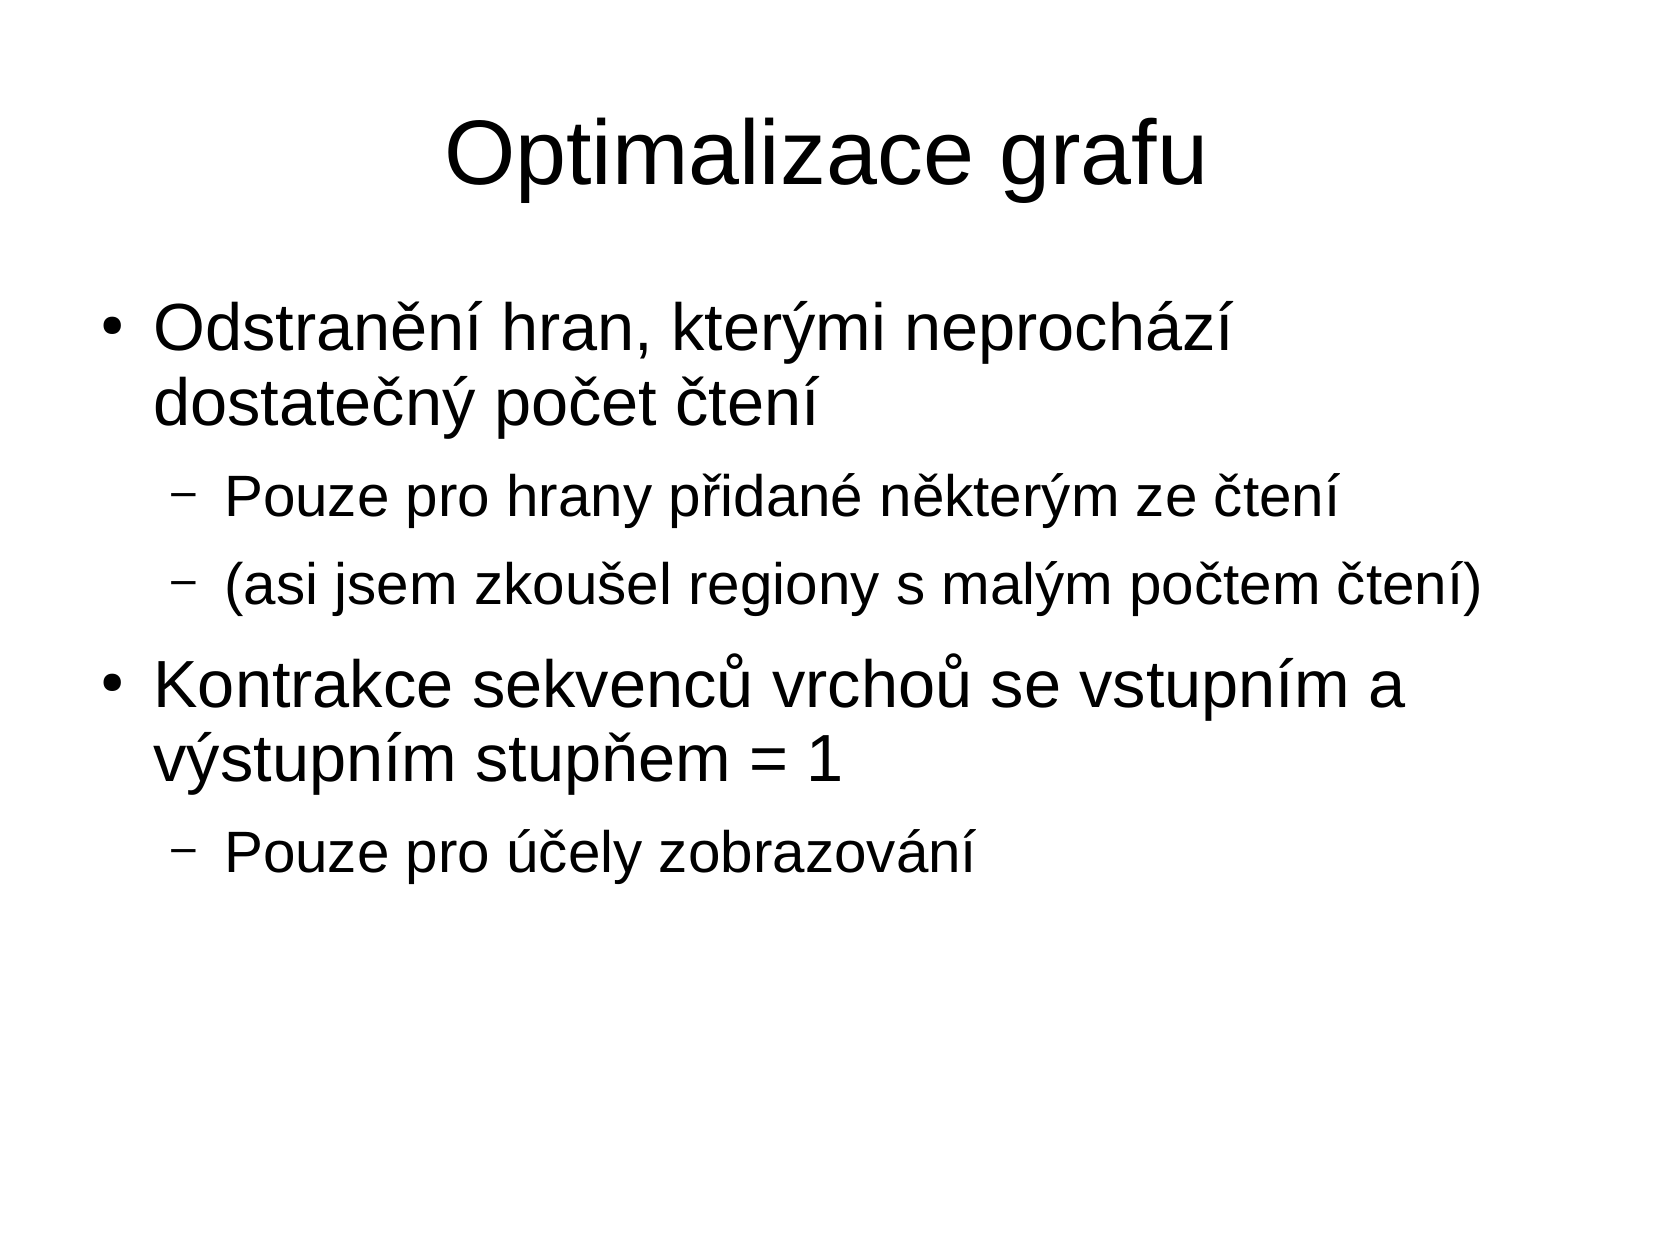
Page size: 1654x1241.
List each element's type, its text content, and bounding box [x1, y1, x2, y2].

list Odstranění hran, kterými neprochází dostatečný počet čtení Pouze pro hrany přidané některým ze čtení (asi jsem zkoušel regiony s malým počtem čtení) Kontrakce sekvenců vrchoů se vstupním a výstupním stupňem = 1 Pouze pro účely zobrazování [82, 290, 1571, 1010]
title Optimalizace grafu [82, 49, 1571, 257]
